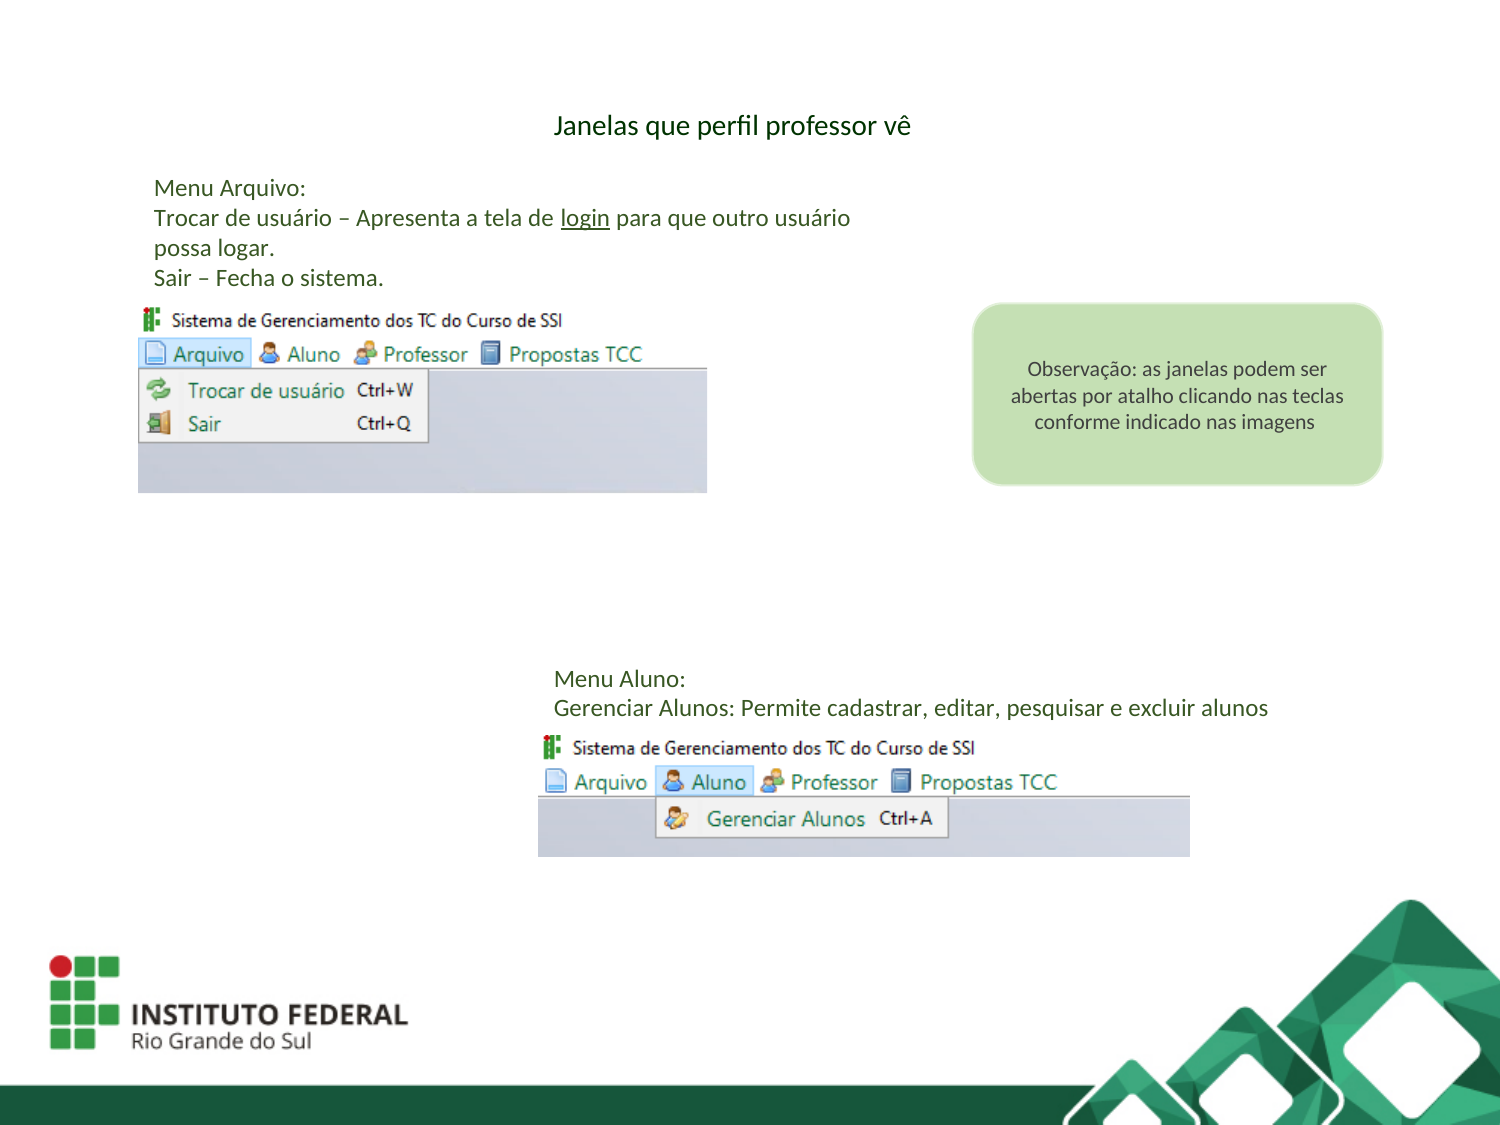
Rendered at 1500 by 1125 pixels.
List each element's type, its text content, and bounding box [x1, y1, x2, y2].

picture [538, 735, 1190, 857]
text_box Janelas que perfil professor vê [538, 98, 932, 150]
text_box Menu Aluno: Gerenciar Alunos: Permite cadastrar, editar, pesquisar e excluir alunos [539, 655, 1289, 759]
text_box Observação: as janelas podem ser abertas por atalho clicando nas teclas conforme indicado nas imagens [972, 303, 1383, 486]
text_box Menu Arquivo: Trocar de usuário – Apresenta a tela de login para que outro usuário possa logar. Sair – Fecha o sistema. [139, 164, 889, 329]
picture [138, 303, 709, 495]
